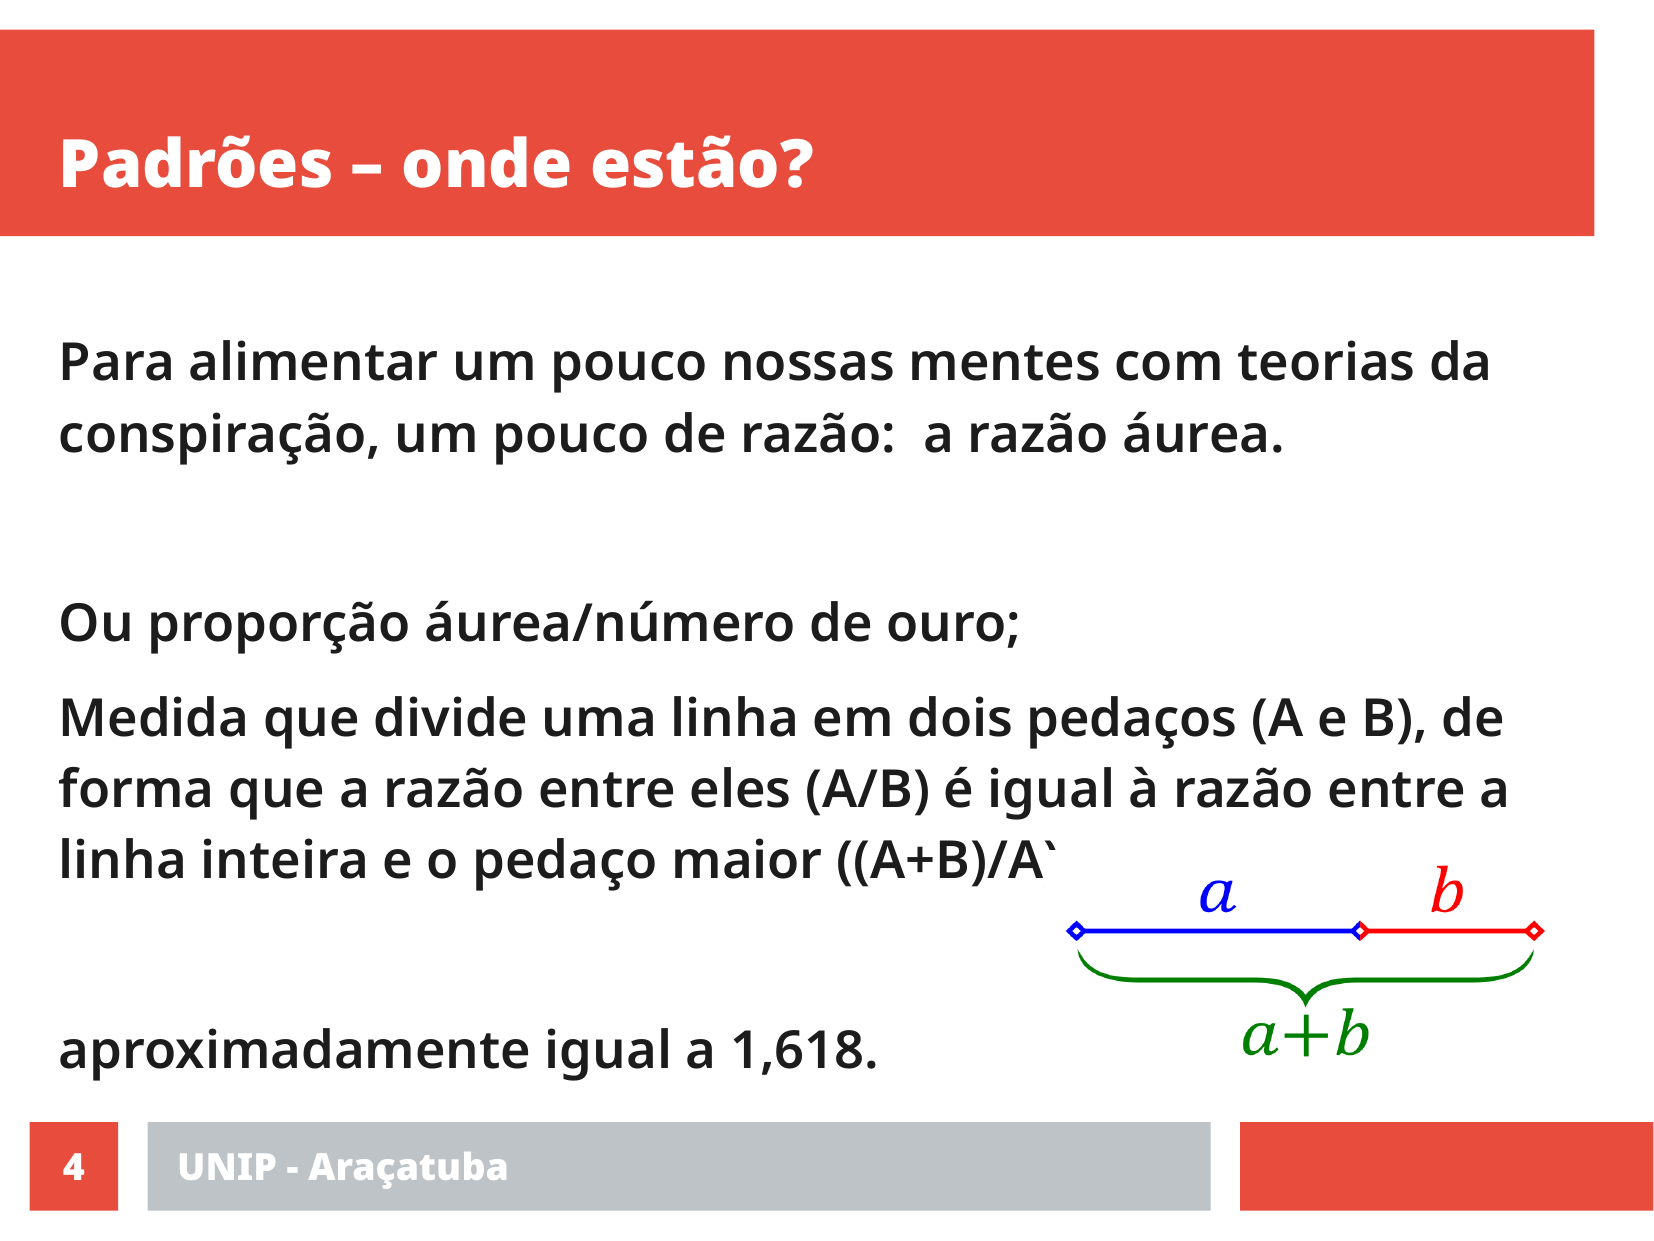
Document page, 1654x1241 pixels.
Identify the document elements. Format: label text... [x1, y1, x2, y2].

picture [1045, 850, 1565, 1078]
title Padrões – onde estão? [59, 59, 1595, 207]
list Para alimentar um pouco nossas mentes com teorias da conspiração, um pouco de razão: a razão áurea. Ou proporção áurea/número de ouro; Medida que divide uma linha em dois pedaços (A e B), de forma que a razão entre eles (A/B) é igual à razão entre a linha inteira e o pedaço maior ((A+B)/A). aproximadamente igual a 1,618. [59, 324, 1565, 1093]
